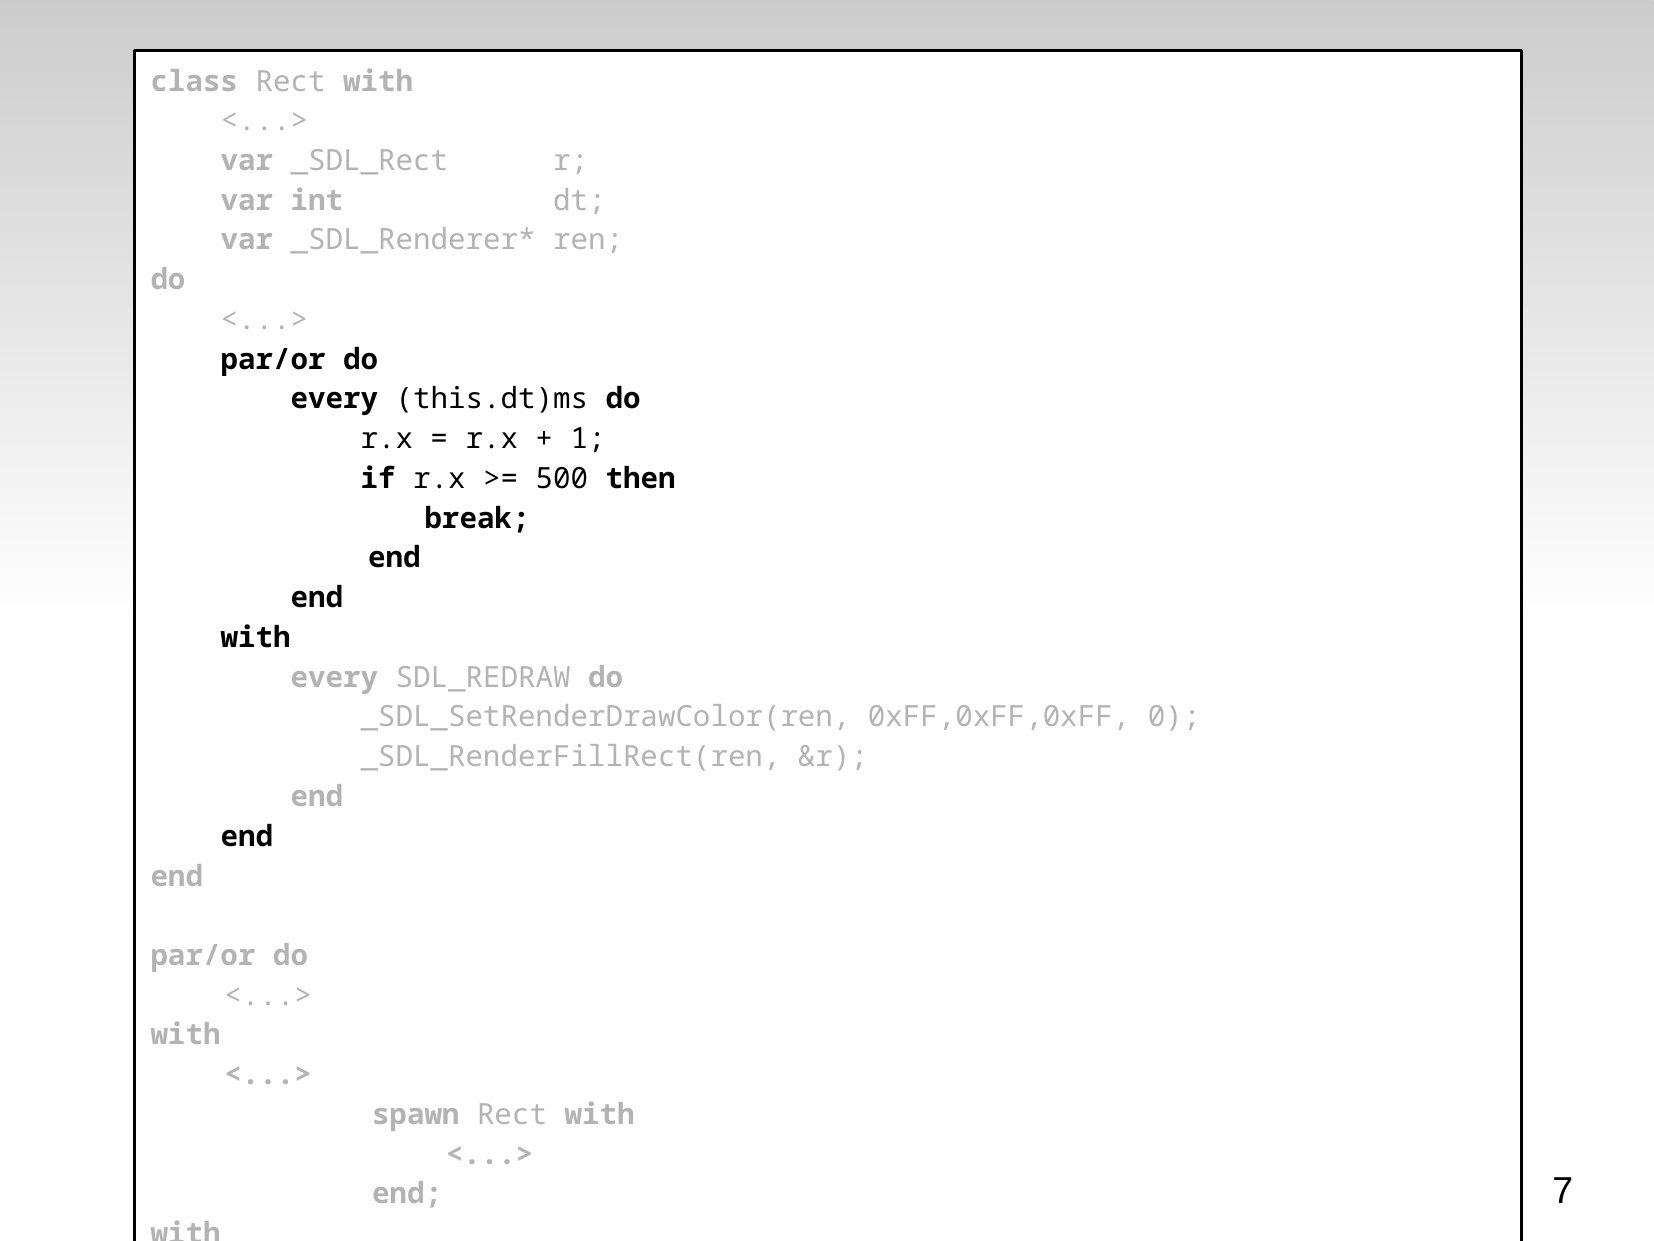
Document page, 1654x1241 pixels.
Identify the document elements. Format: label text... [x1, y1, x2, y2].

text_box class Rect with <...> var _SDL_Rect r; var int dt; var _SDL_Renderer* ren; do <...> par/or do every (this.dt)ms do r.x = r.x + 1; if r.x >= 500 then break; end end with every SDL_REDRAW do _SDL_SetRenderDrawColor(ren, 0xFF,0xFF,0xFF, 0); _SDL_RenderFillRect(ren, &r); end end end par/or do <...> with <...> spawn Rect with <...> end; with await SDL_QUIT; end [134, 50, 1522, 1184]
text_box 7 [1537, 1162, 1588, 1220]
